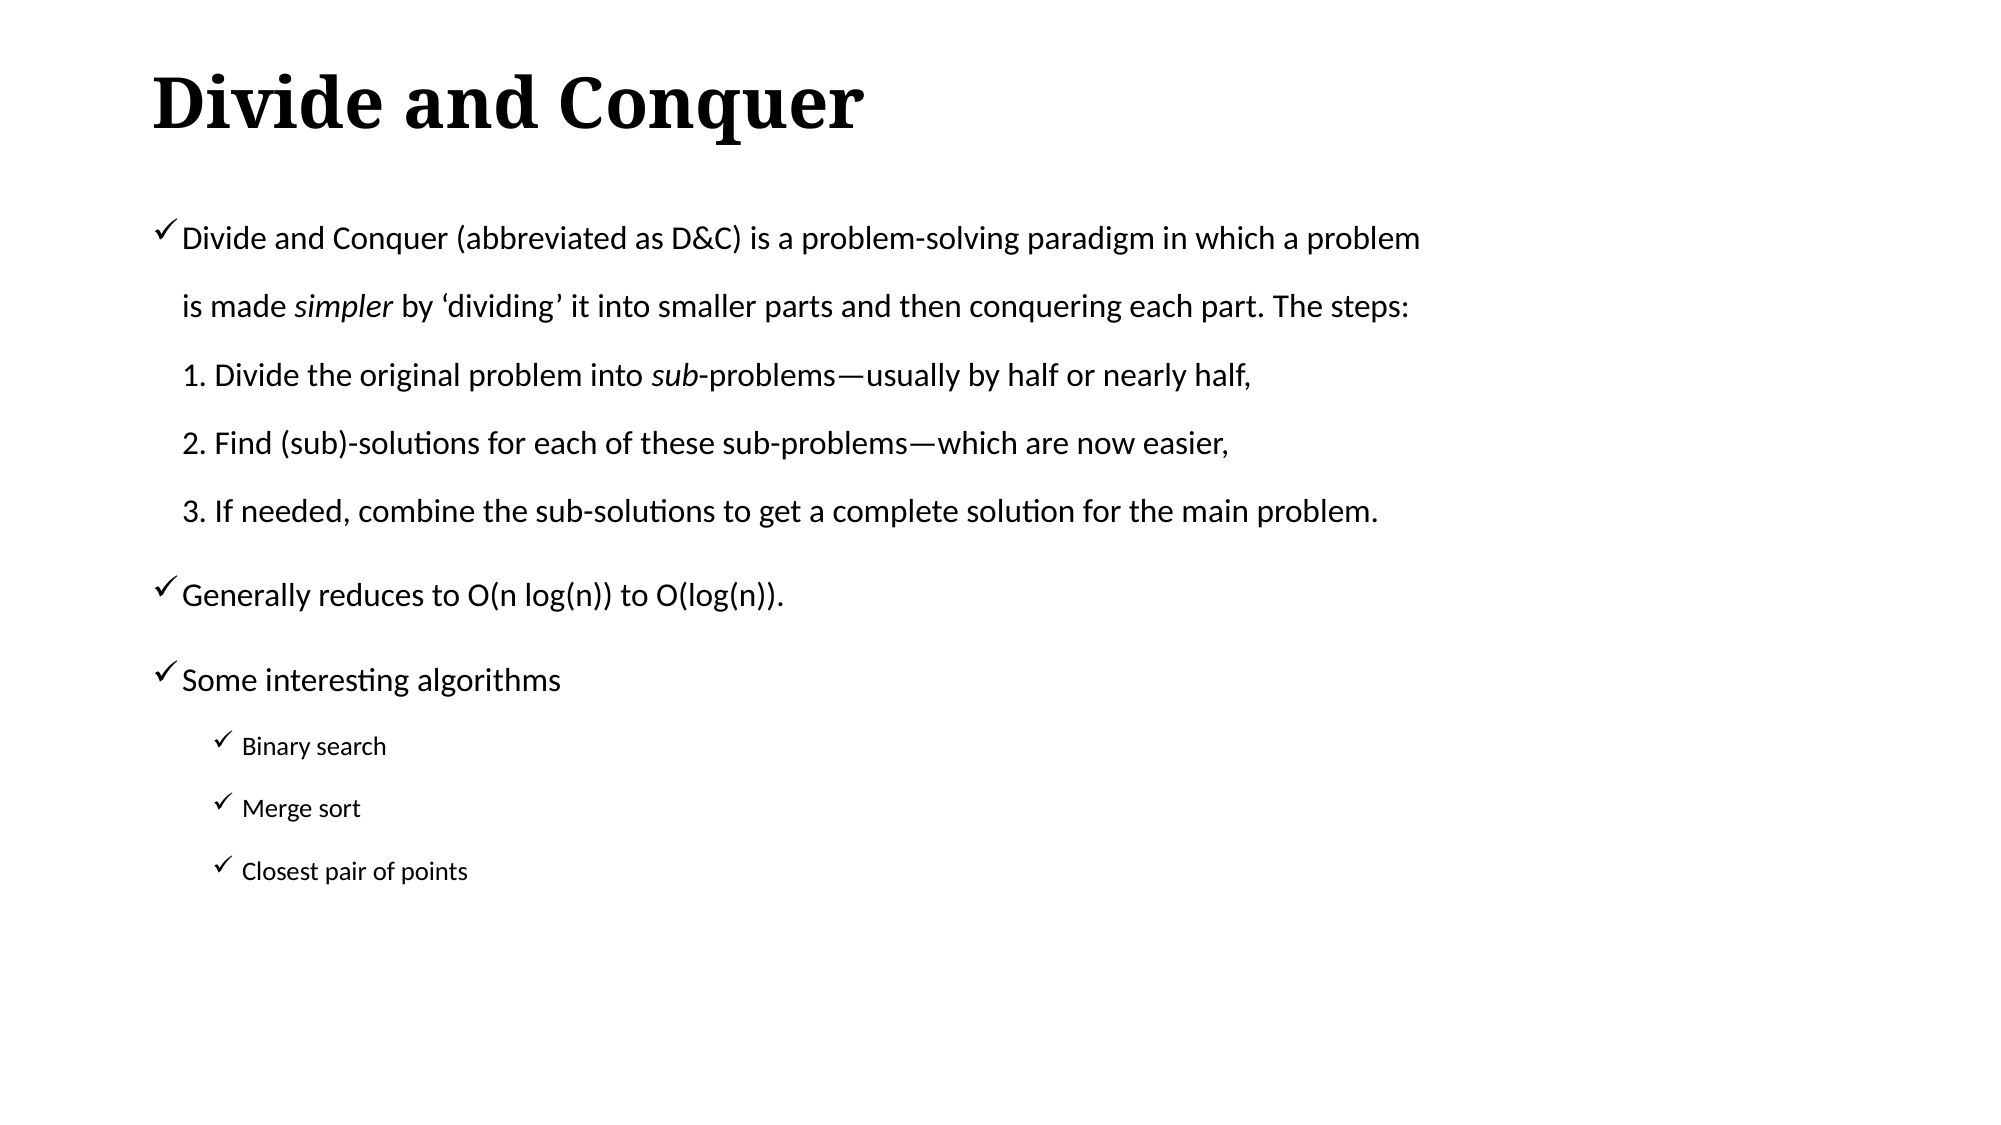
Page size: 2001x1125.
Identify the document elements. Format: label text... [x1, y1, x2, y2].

text_box Divide and Conquer (abbreviated as D&C) is a problem-solving paradigm in which a problem is made simpler by ‘dividing’ it into smaller parts and then conquering each part. The steps: 1. Divide the original problem into sub-problems—usually by half or nearly half, 2. Find (sub)-solutions for each of these sub-problems—which are now easier, 3. If needed, combine the sub-solutions to get a complete solution for the main problem. Generally reduces to O(n log(n)) to O(log(n)). Some interesting algorithms Binary search Merge sort Closest pair of points [137, 181, 1863, 1014]
text_box Divide and Conquer [137, 59, 1863, 152]
